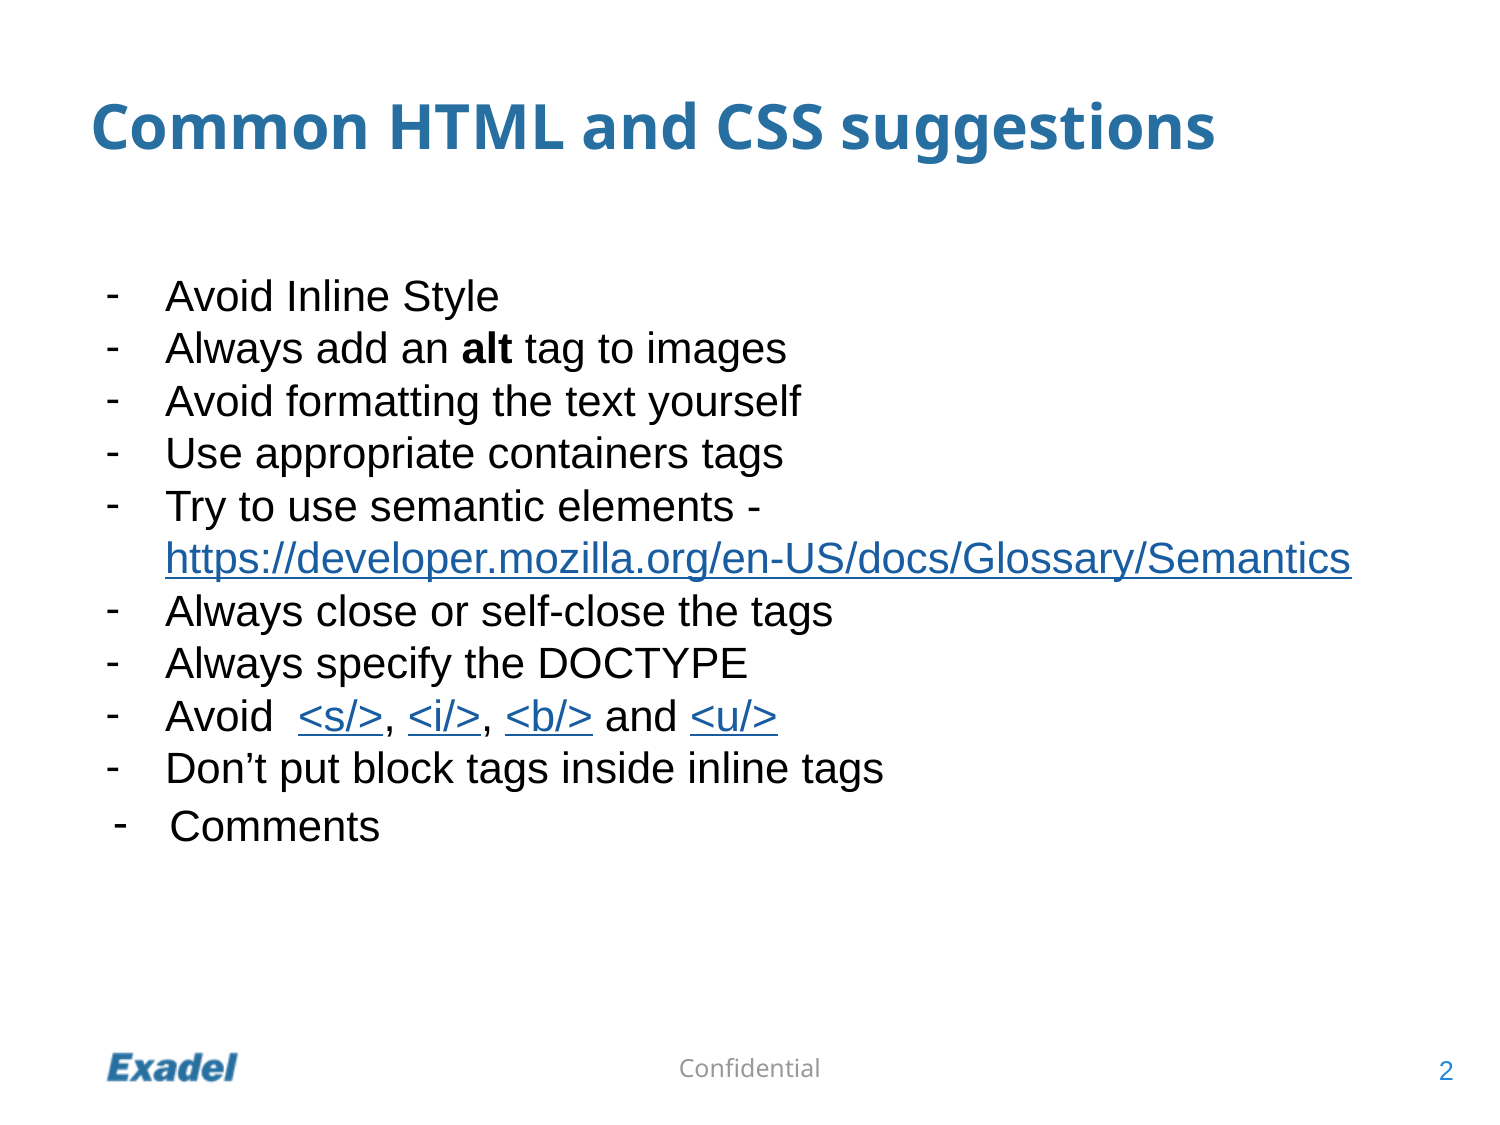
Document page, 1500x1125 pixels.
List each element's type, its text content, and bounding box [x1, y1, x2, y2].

picture [75, 1039, 282, 1102]
text_box Avoid Inline Style Always add an alt tag to images Avoid formatting the text yourself Use appropriate containers tags Try to use semantic elements - https://developer.mozilla.org/en-US/docs/Glossary/Semantics Always close or self-close the tags Always specify the DOCTYPE Avoid <s/>, <i/>, <b/> and <u/> Don’t put block tags inside inline tags Comments [74, 252, 1379, 901]
slide_number <number> [1378, 1026, 1469, 1113]
title Common HTML and CSS suggestions [75, 45, 1425, 178]
